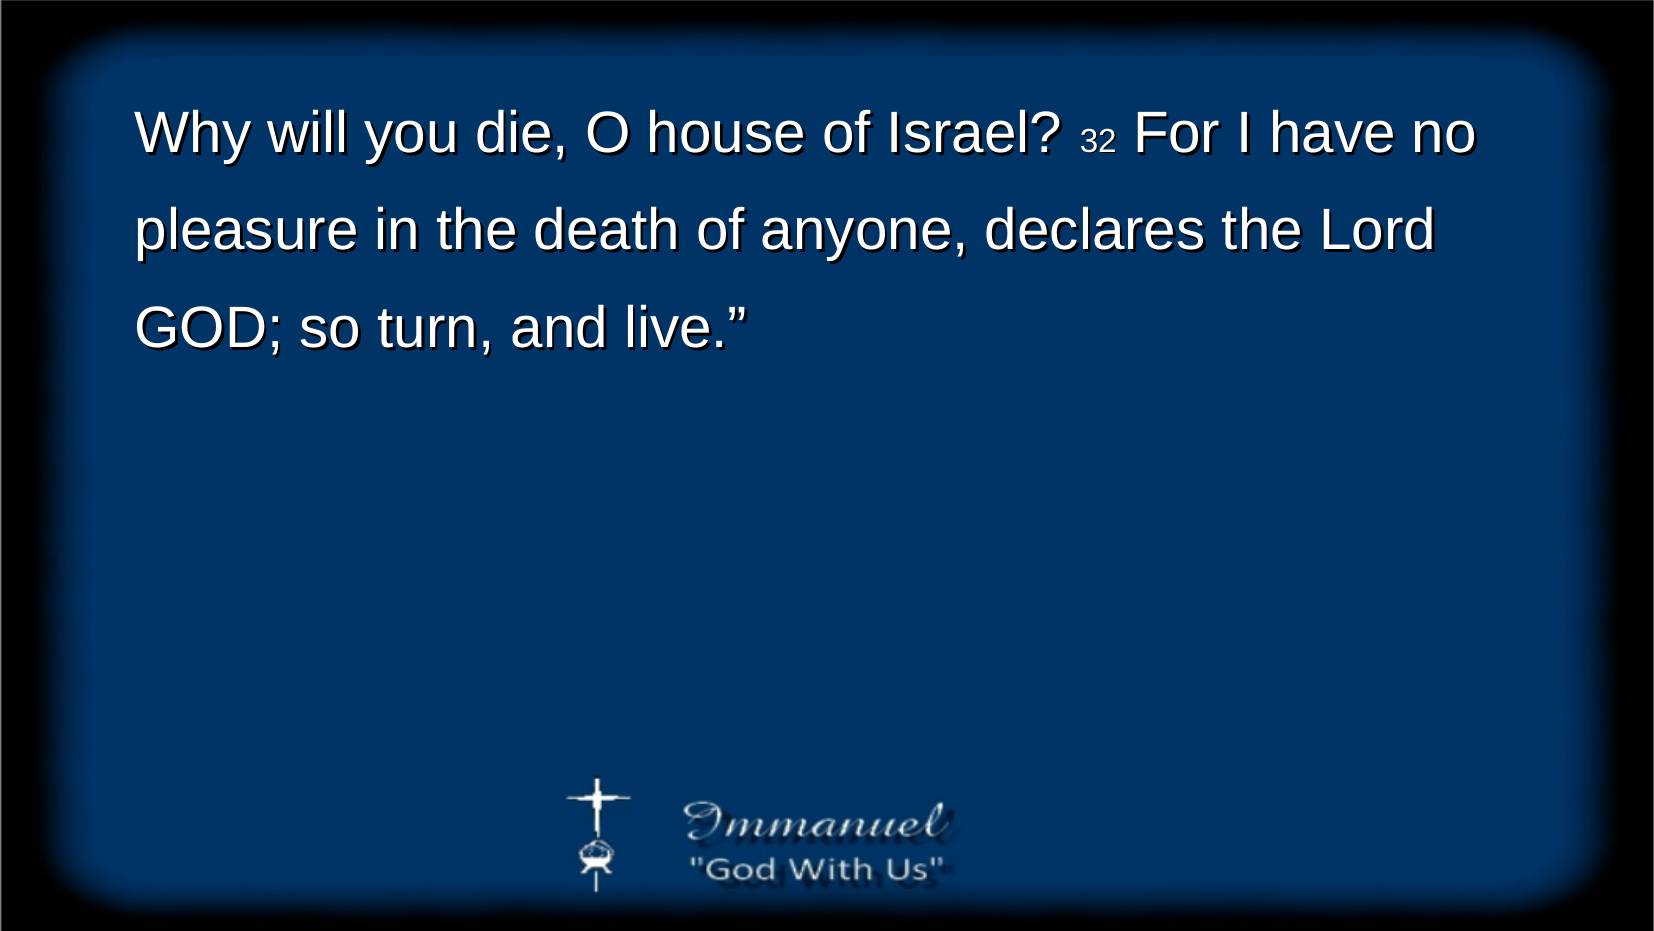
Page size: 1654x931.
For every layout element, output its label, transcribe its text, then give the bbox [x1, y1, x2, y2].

text_box Why will you die, O house of Israel? 32 For I have no pleasure in the death of anyone, declares the Lord GOD; so turn, and live.” [120, 60, 1576, 432]
picture [0, 0, 1654, 931]
